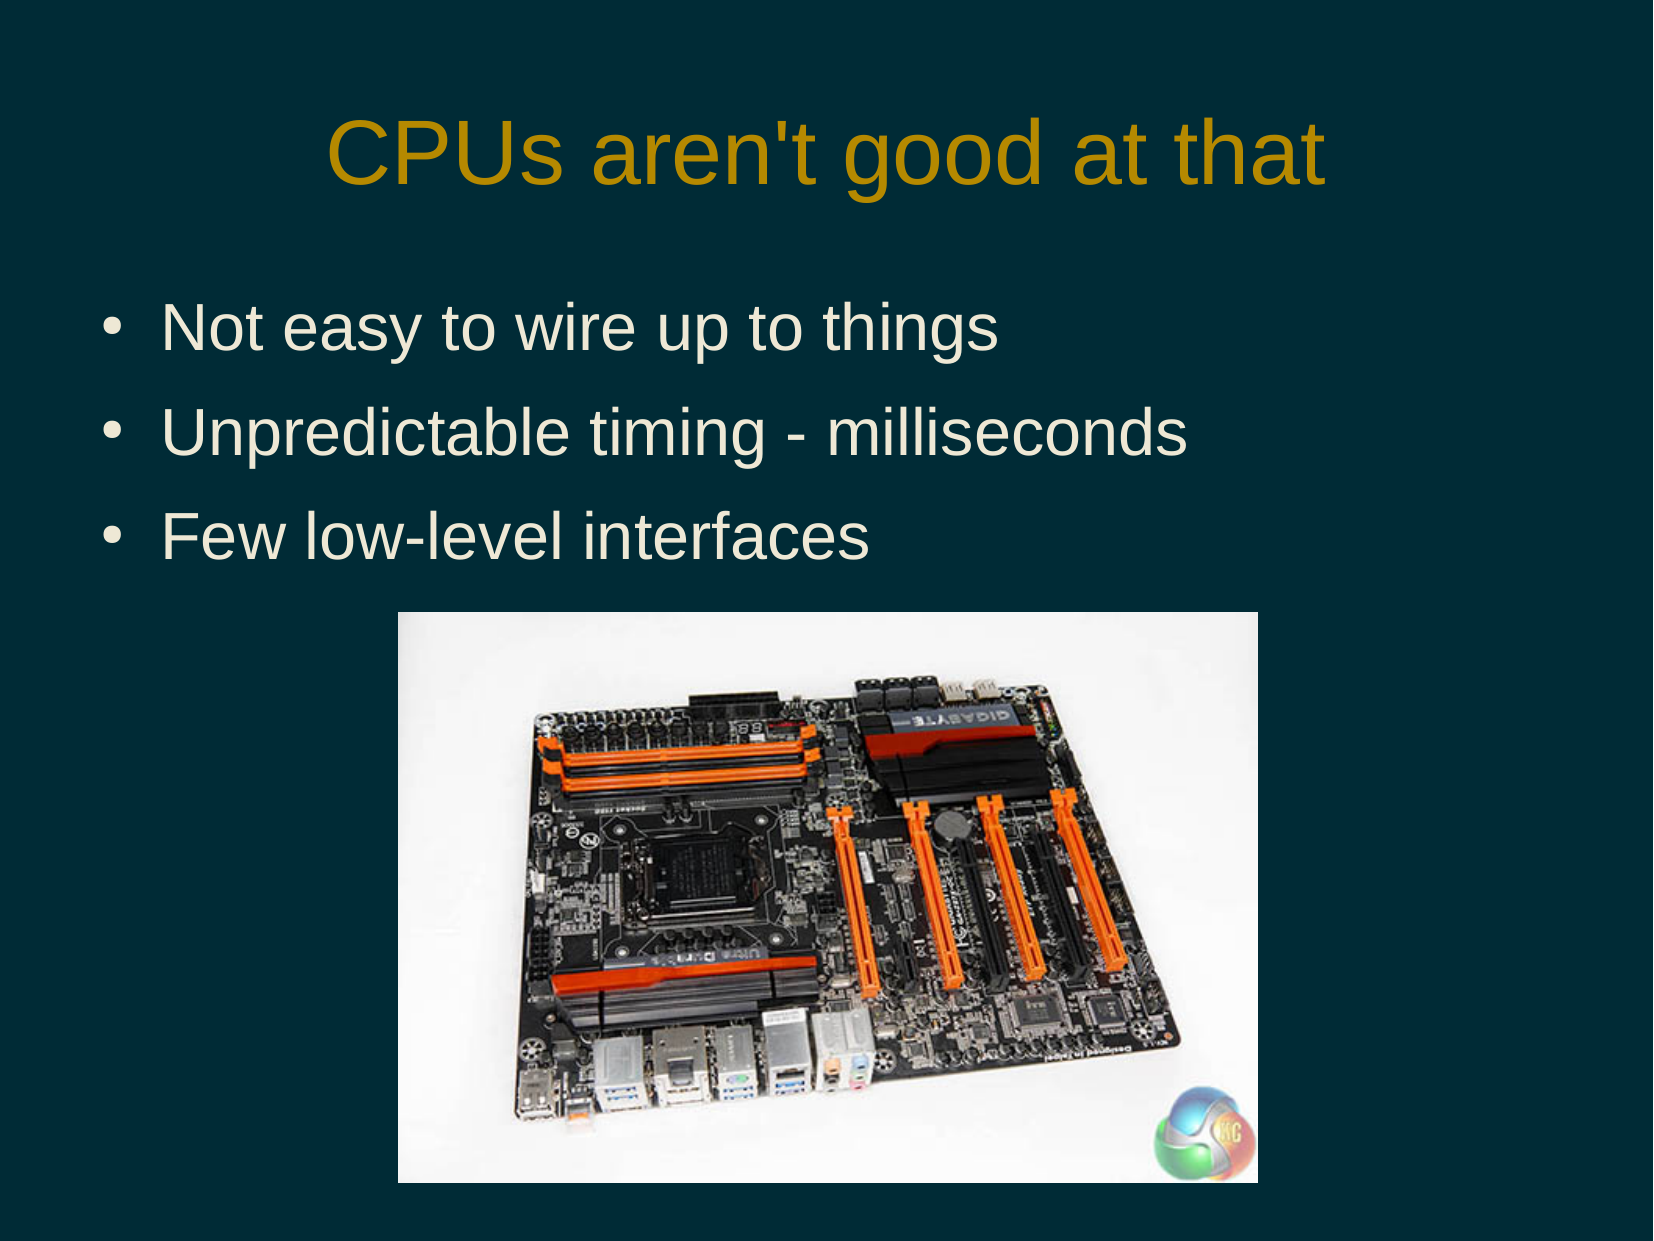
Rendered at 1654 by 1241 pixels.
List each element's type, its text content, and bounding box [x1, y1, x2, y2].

picture [399, 613, 1257, 1182]
title CPUs aren't good at that [82, 49, 1571, 257]
list Not easy to wire up to things Unpredictable timing - milliseconds Few low-level interfaces [82, 290, 1571, 1010]
